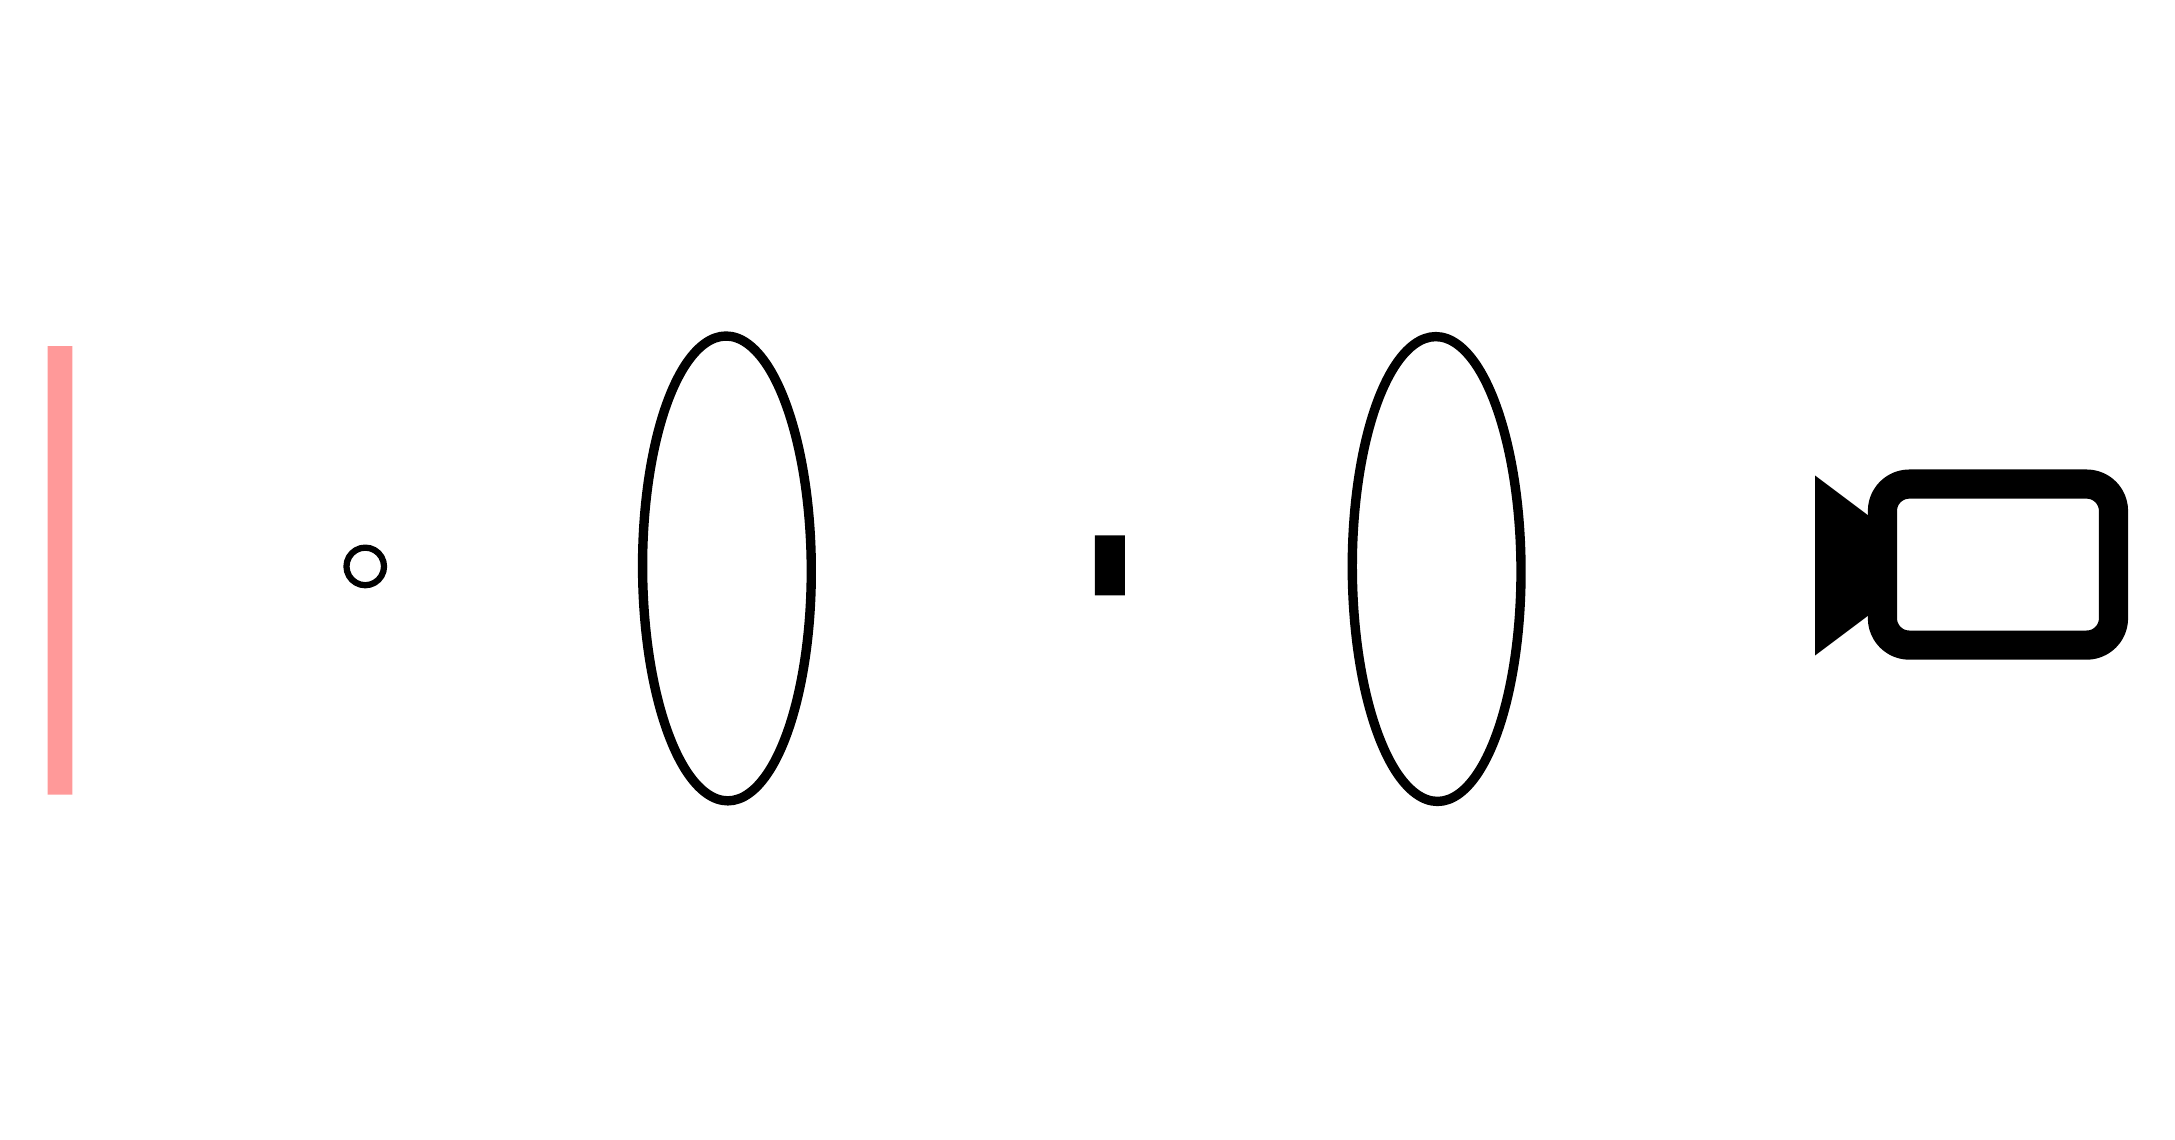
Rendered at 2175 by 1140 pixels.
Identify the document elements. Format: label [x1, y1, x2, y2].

text_box [1815, 475, 1876, 656]
text_box [1352, 336, 1522, 802]
text_box [1094, 535, 1125, 596]
text_box [642, 336, 812, 801]
text_box [1882, 484, 2114, 646]
